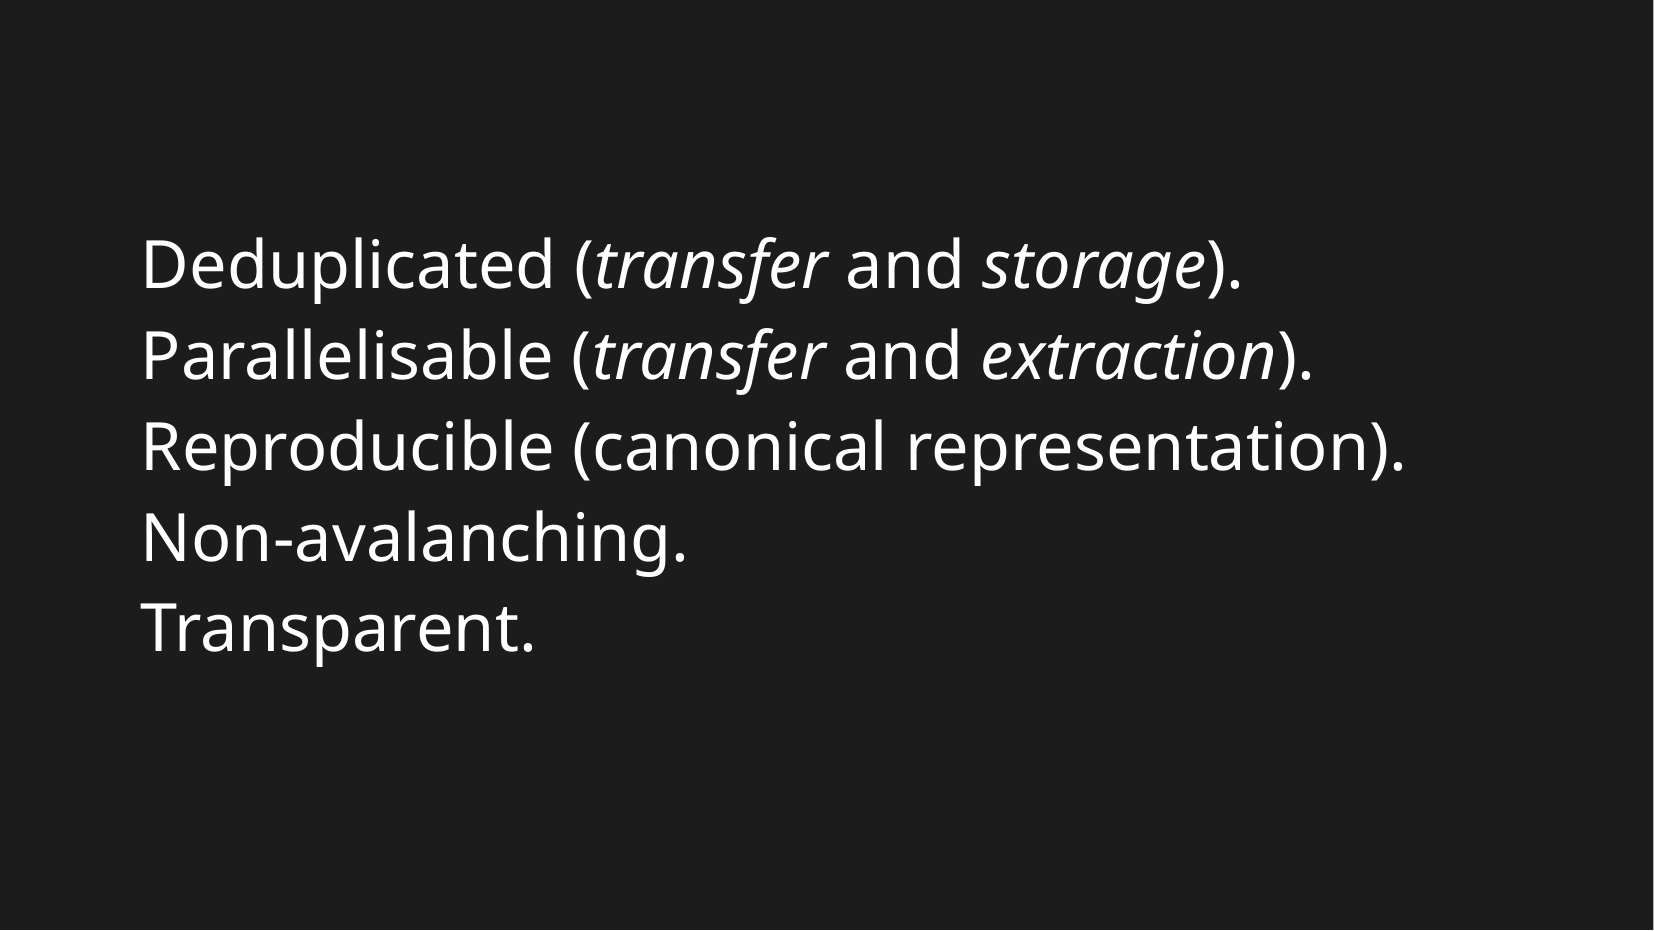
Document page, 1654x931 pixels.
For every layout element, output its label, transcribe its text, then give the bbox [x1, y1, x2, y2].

subtitle Deduplicated (transfer and storage). Parallelisable (transfer and extraction). Reproducible (canonical representation). Non-avalanching. Transparent. [82, 84, 1571, 805]
